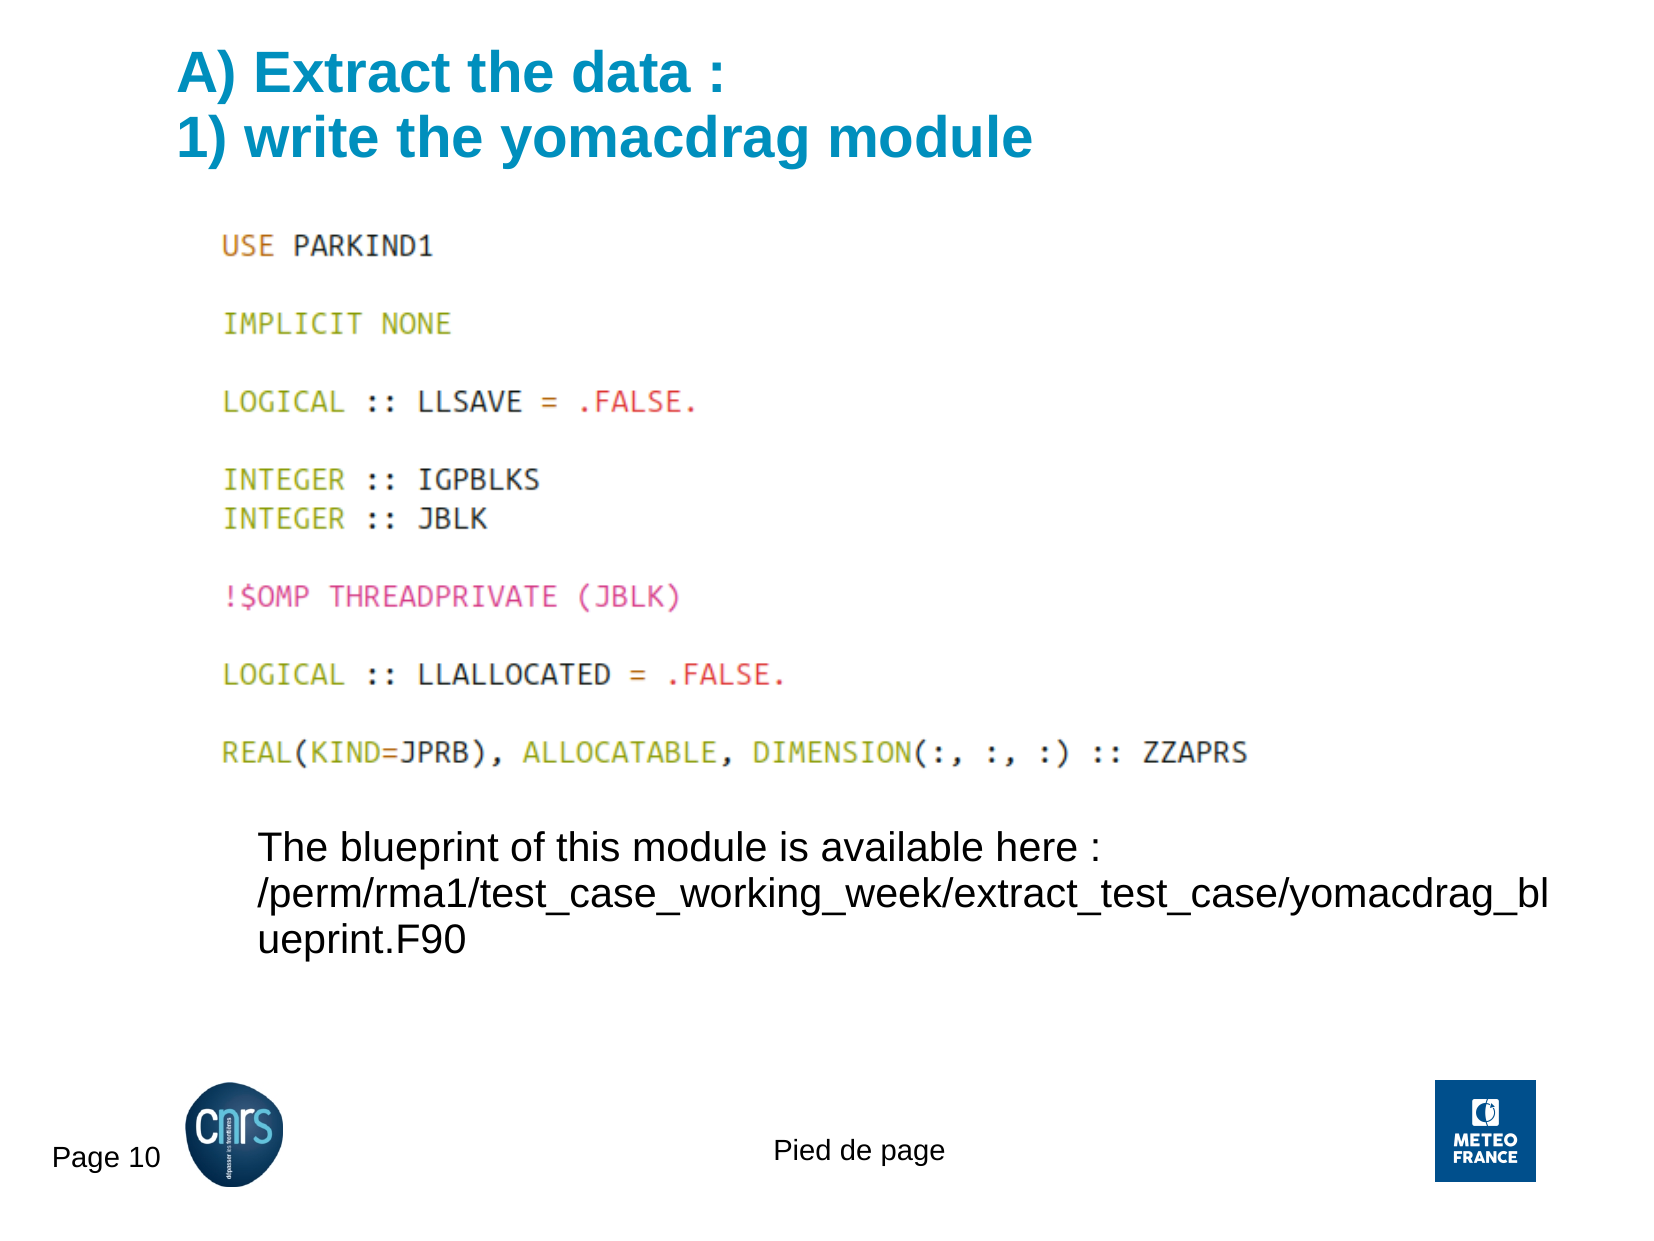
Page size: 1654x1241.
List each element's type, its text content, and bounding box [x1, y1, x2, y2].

list The blueprint of this module is available here : /perm/rma1/test_case_working_week/extract_test_case/yomacdrag_blueprint.F90 [157, 194, 1571, 969]
picture [1435, 1080, 1536, 1182]
picture [185, 1082, 283, 1187]
title A) Extract the data : 1) write the yomacdrag module [176, 24, 1609, 185]
picture [196, 217, 1571, 786]
